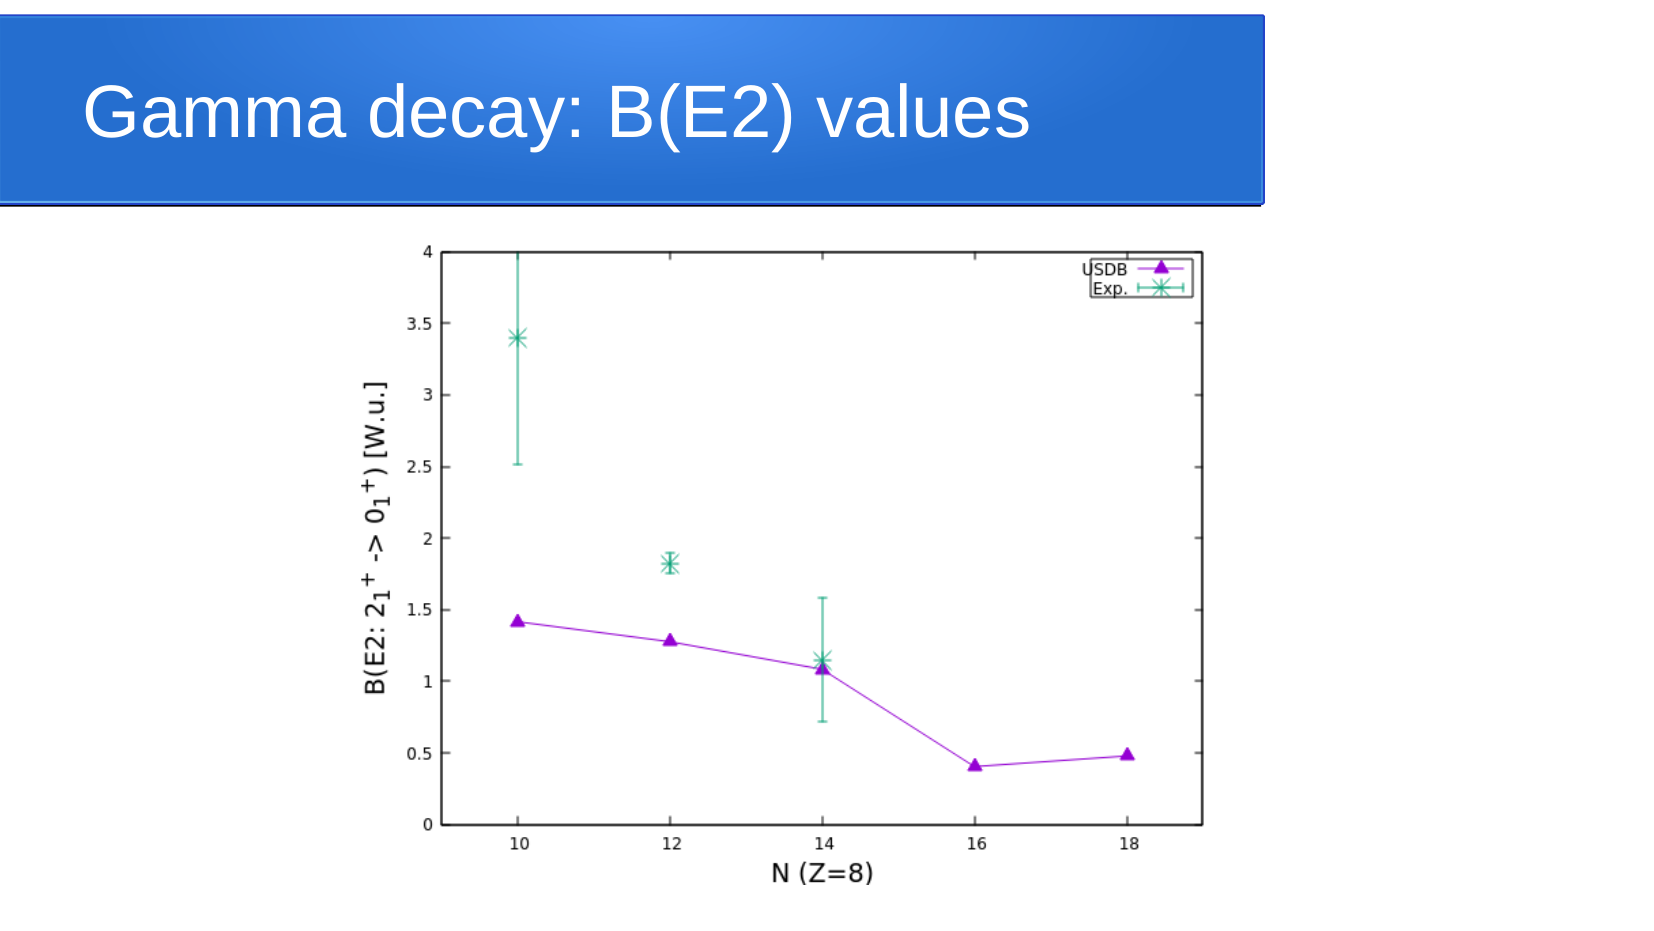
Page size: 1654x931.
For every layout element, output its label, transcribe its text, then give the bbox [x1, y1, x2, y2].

title Gamma decay: B(E2) values [82, 35, 1235, 189]
picture [360, 232, 1231, 886]
